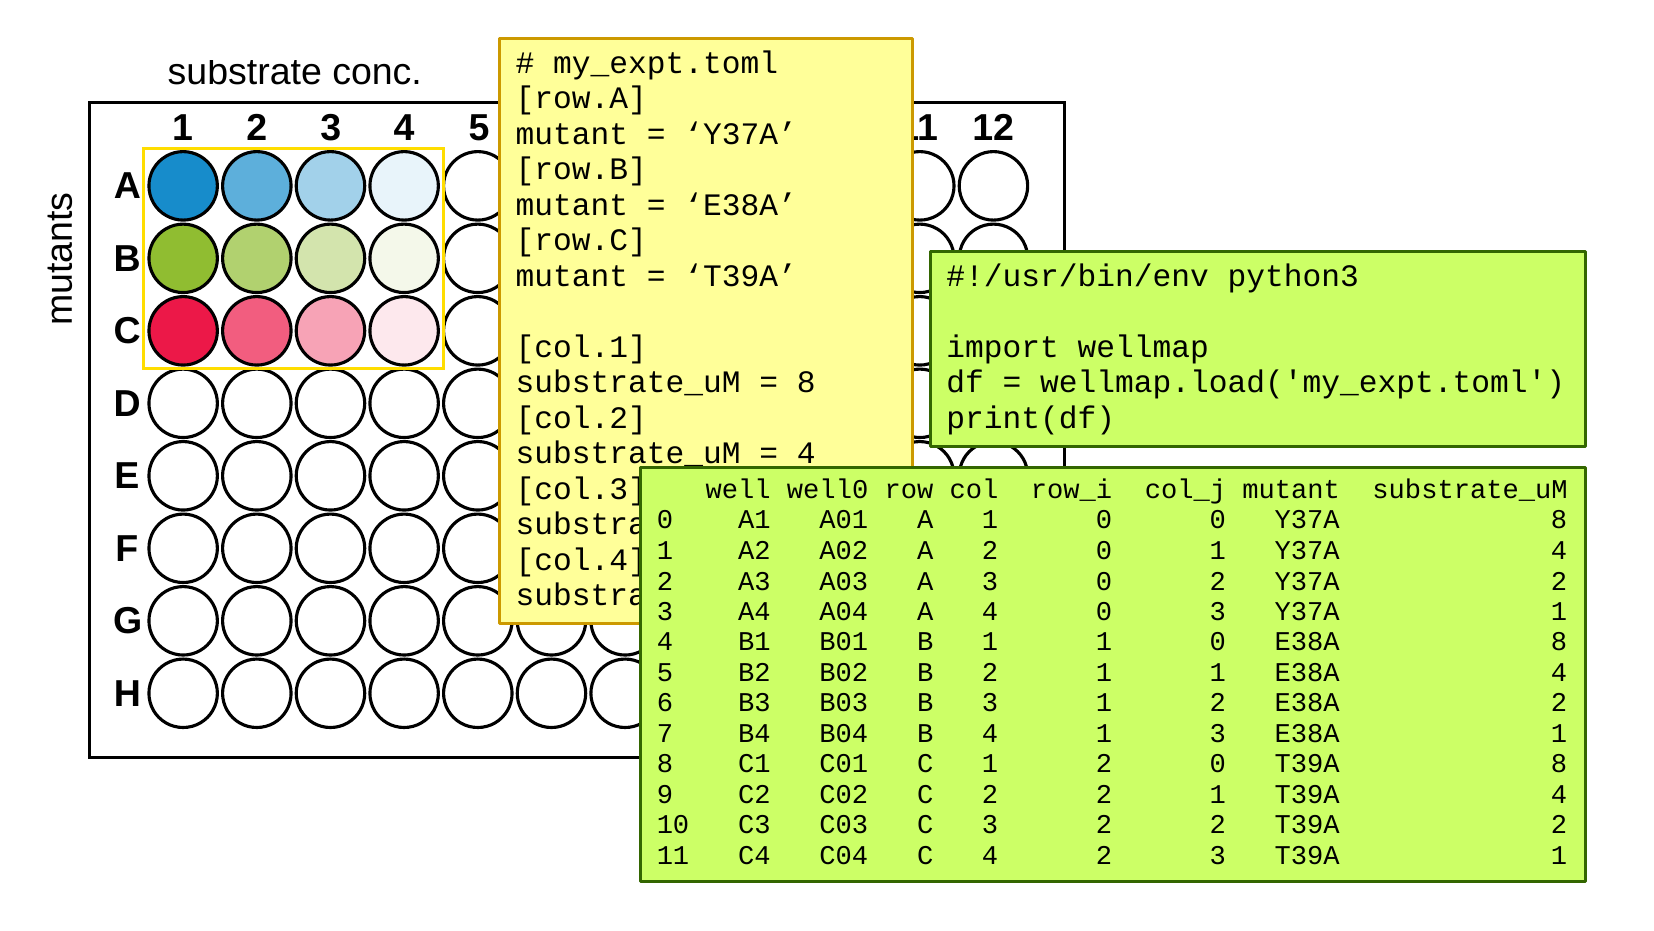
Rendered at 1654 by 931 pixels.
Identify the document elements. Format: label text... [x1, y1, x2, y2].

text_box #!/usr/bin/env python3 import wellmap df = wellmap.load('my_expt.toml') print(df) [930, 251, 1586, 447]
picture [44, 60, 639, 759]
picture [914, 60, 1066, 466]
text_box well well0 row col row_i col_j mutant substrate_uM 0 A1 A01 A 1 0 0 Y37A 8 1 A2 A02 A 2 0 1 Y37A 4 2 A3 A03 A 3 0 2 Y37A 2 3 A4 A04 A 4 0 3 Y37A 1 4 B1 B01 B 1 1 0 E38A 8 5 B2 B02 B 2 1 1 E38A 4 6 B3 B03 B 3 1 2 E38A 2 7 B4 B04 B 4 1 3 E38A 1 8 C1 C01 C 1 2 0 T39A 8 9 C2 C02 C 2 2 1 T39A 4 10 C3 C03 C 3 2 2 T39A 2 11 C4 C04 C 4 2 3 T39A 1 [640, 467, 1586, 882]
text_box # my_expt.toml [row.A] mutant = ‘Y37A’ [row.B] mutant = ‘E38A’ [row.C] mutant = ‘T39A’ [col.1] substrate_uM = 8 [col.2] substrate_uM = 4 [col.3] substrate_uM = 2 [col.4] substrate_uM = 1 [499, 38, 913, 624]
